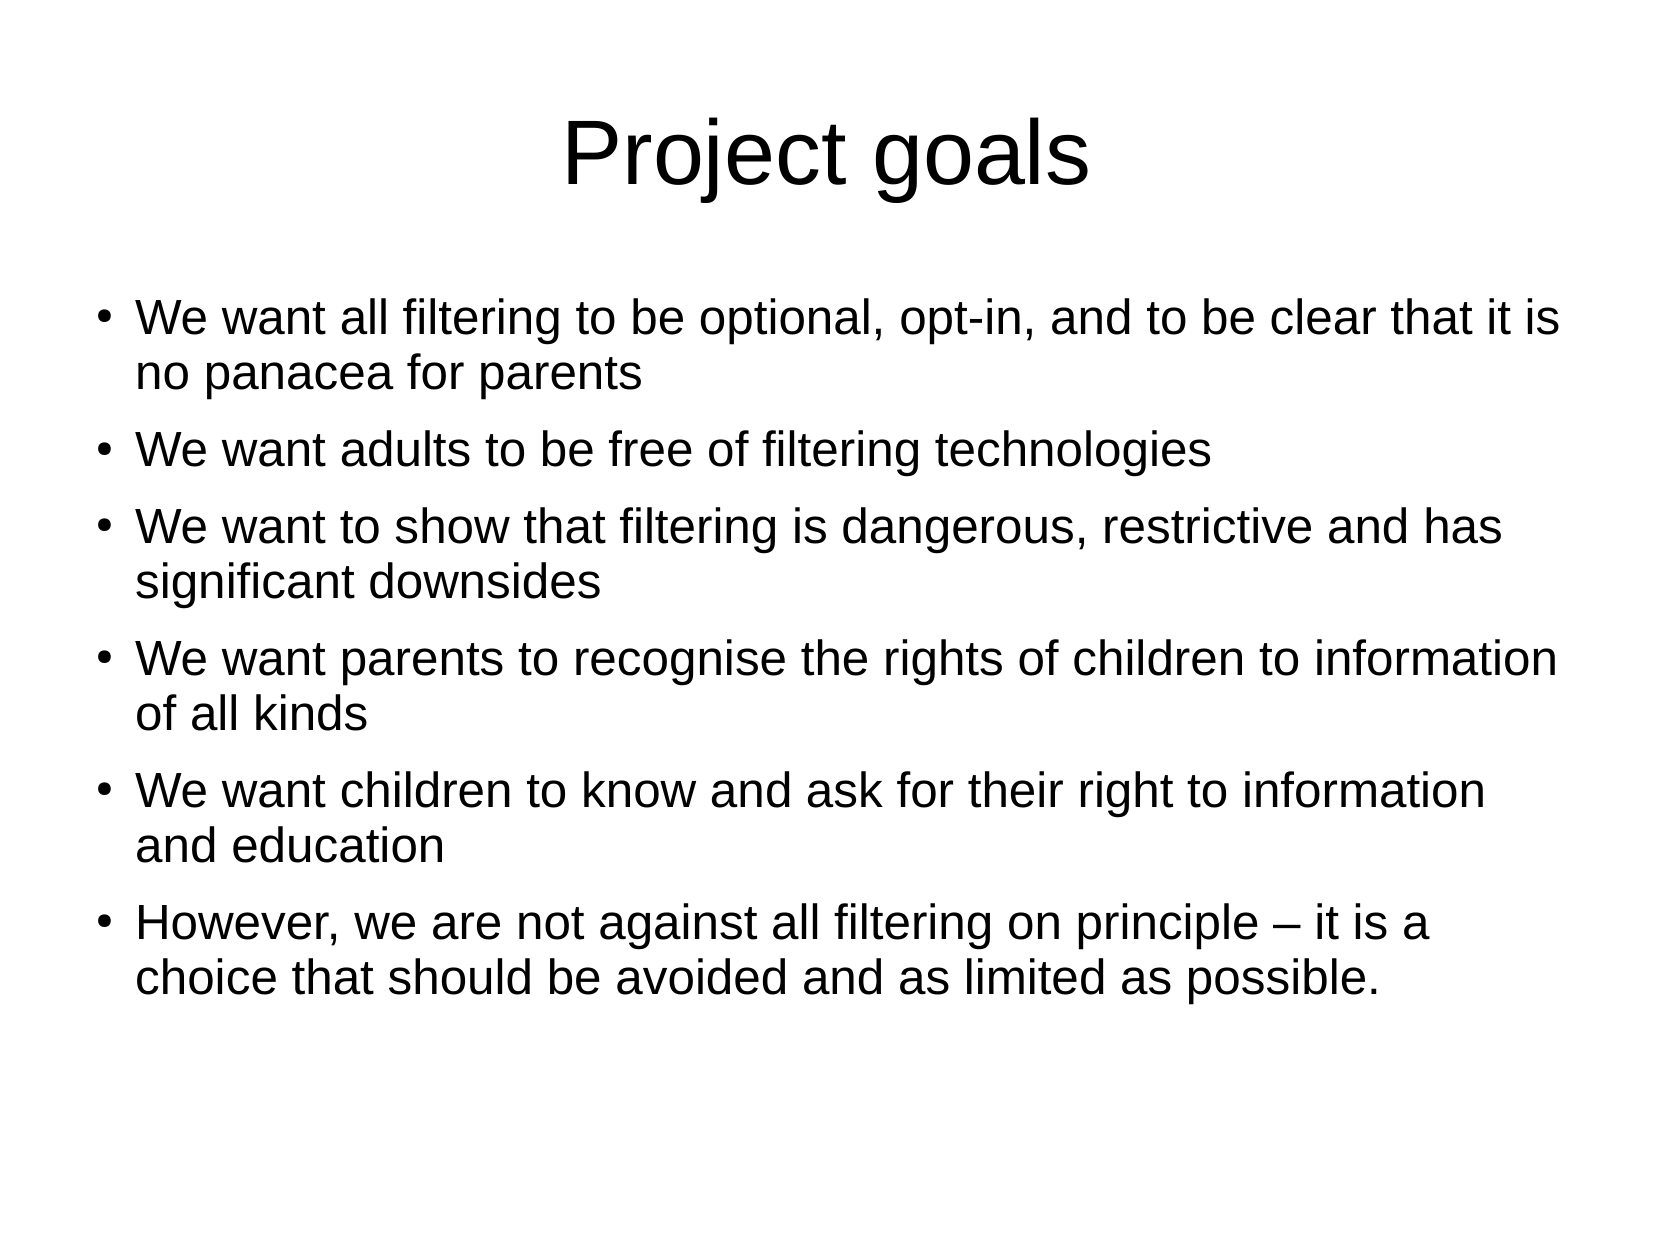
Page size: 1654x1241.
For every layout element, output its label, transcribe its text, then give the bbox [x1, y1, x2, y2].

list We want all filtering to be optional, opt-in, and to be clear that it is no panacea for parents We want adults to be free of filtering technologies We want to show that filtering is dangerous, restrictive and has significant downsides We want parents to recognise the rights of children to information of all kinds We want children to know and ask for their right to information and education However, we are not against all filtering on principle – it is a choice that should be avoided and as limited as possible. [82, 290, 1571, 1010]
title Project goals [82, 49, 1571, 257]
